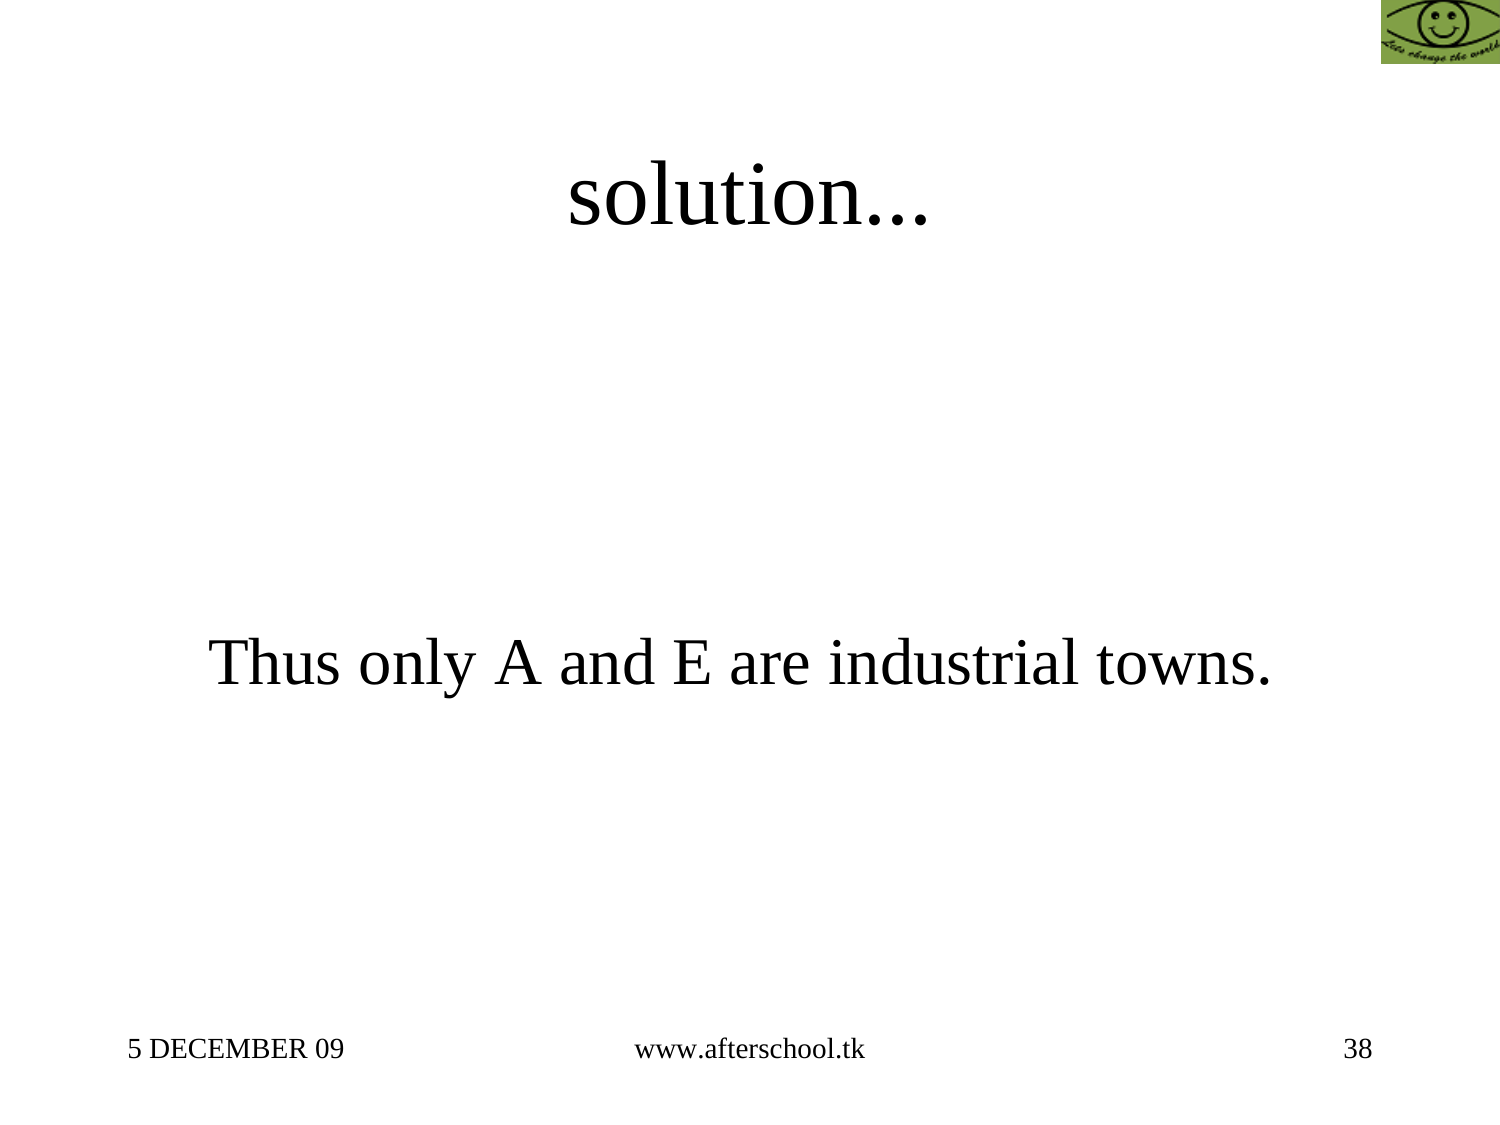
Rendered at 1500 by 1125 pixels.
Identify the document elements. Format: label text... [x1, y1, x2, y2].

picture [1381, 0, 1500, 64]
title solution... [112, 107, 1388, 281]
subtitle Thus only A and E are industrial towns. [112, 332, 1388, 993]
